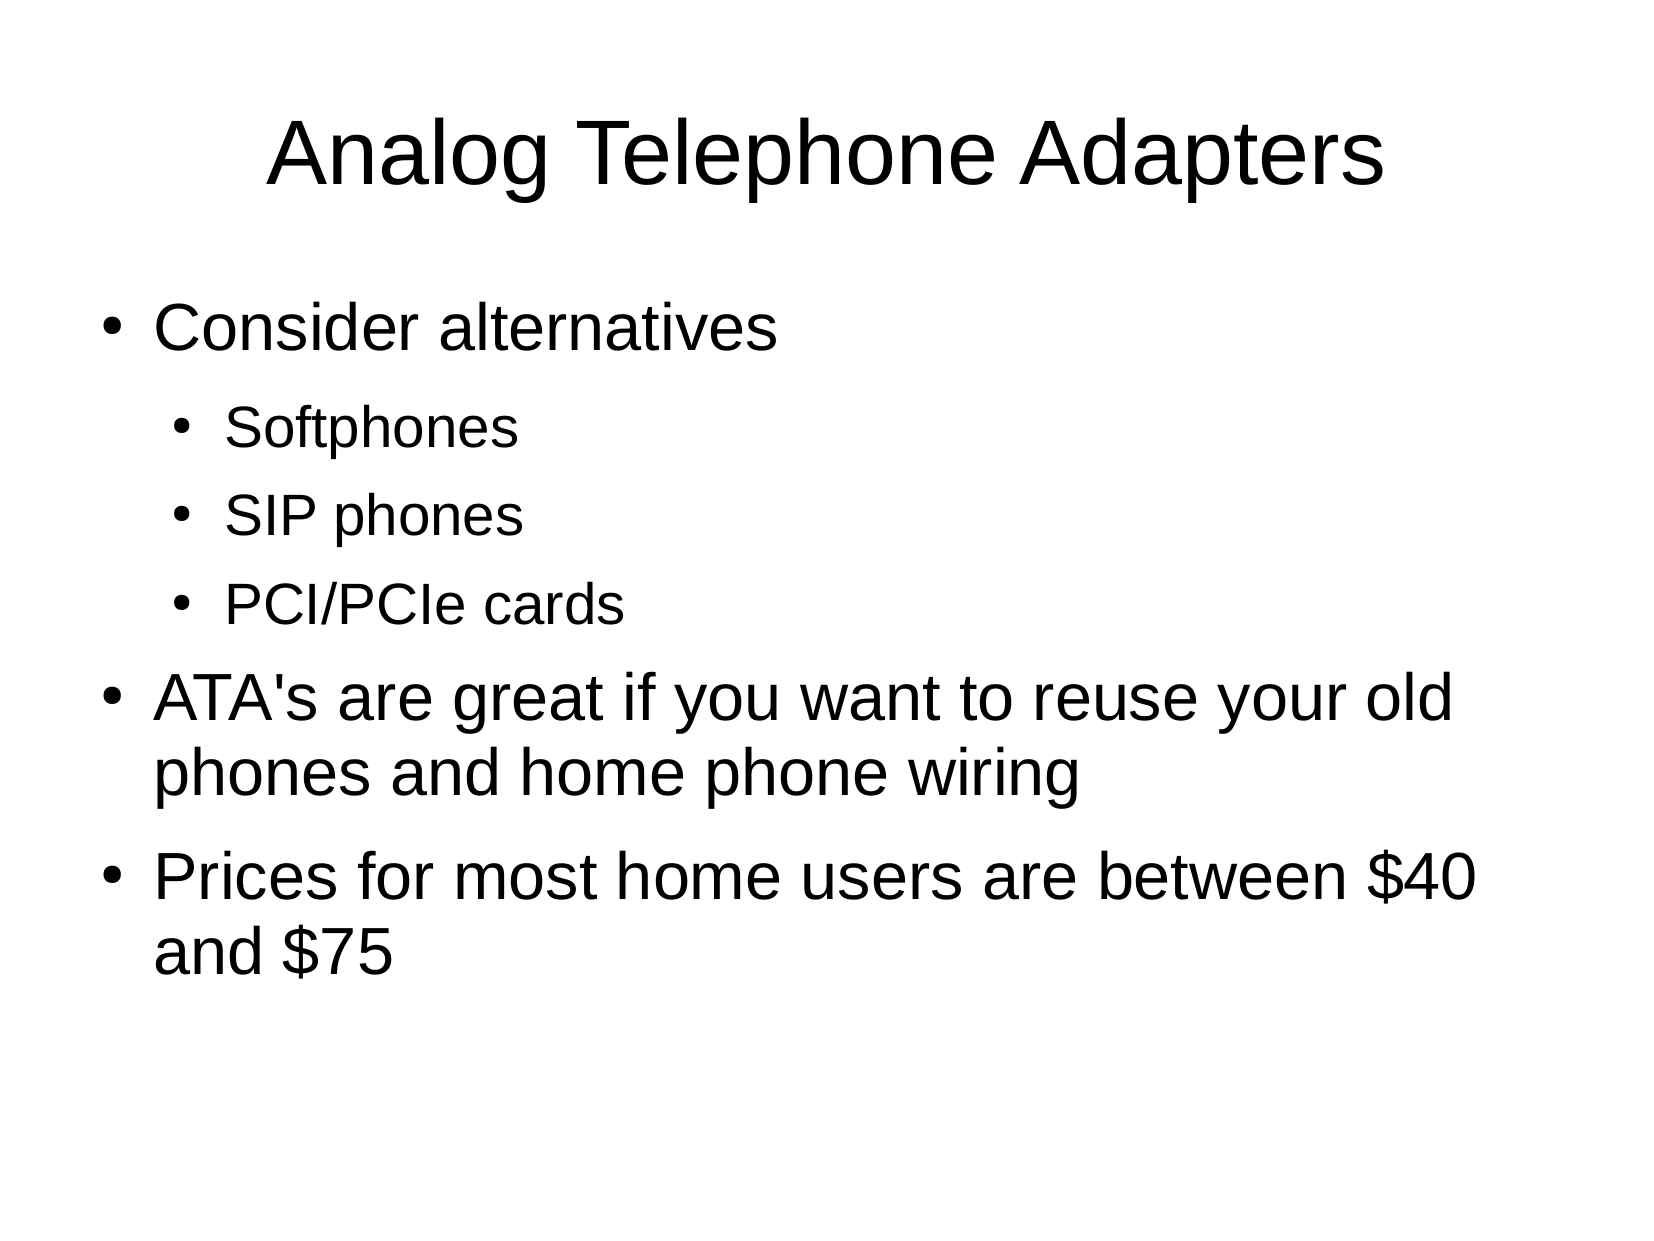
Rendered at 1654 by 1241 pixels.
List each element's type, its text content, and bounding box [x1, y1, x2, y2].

list Consider alternatives Softphones SIP phones PCI/PCIe cards ATA's are great if you want to reuse your old phones and home phone wiring Prices for most home users are between $40 and $75 [82, 290, 1571, 1109]
title Analog Telephone Adapters [82, 49, 1571, 257]
